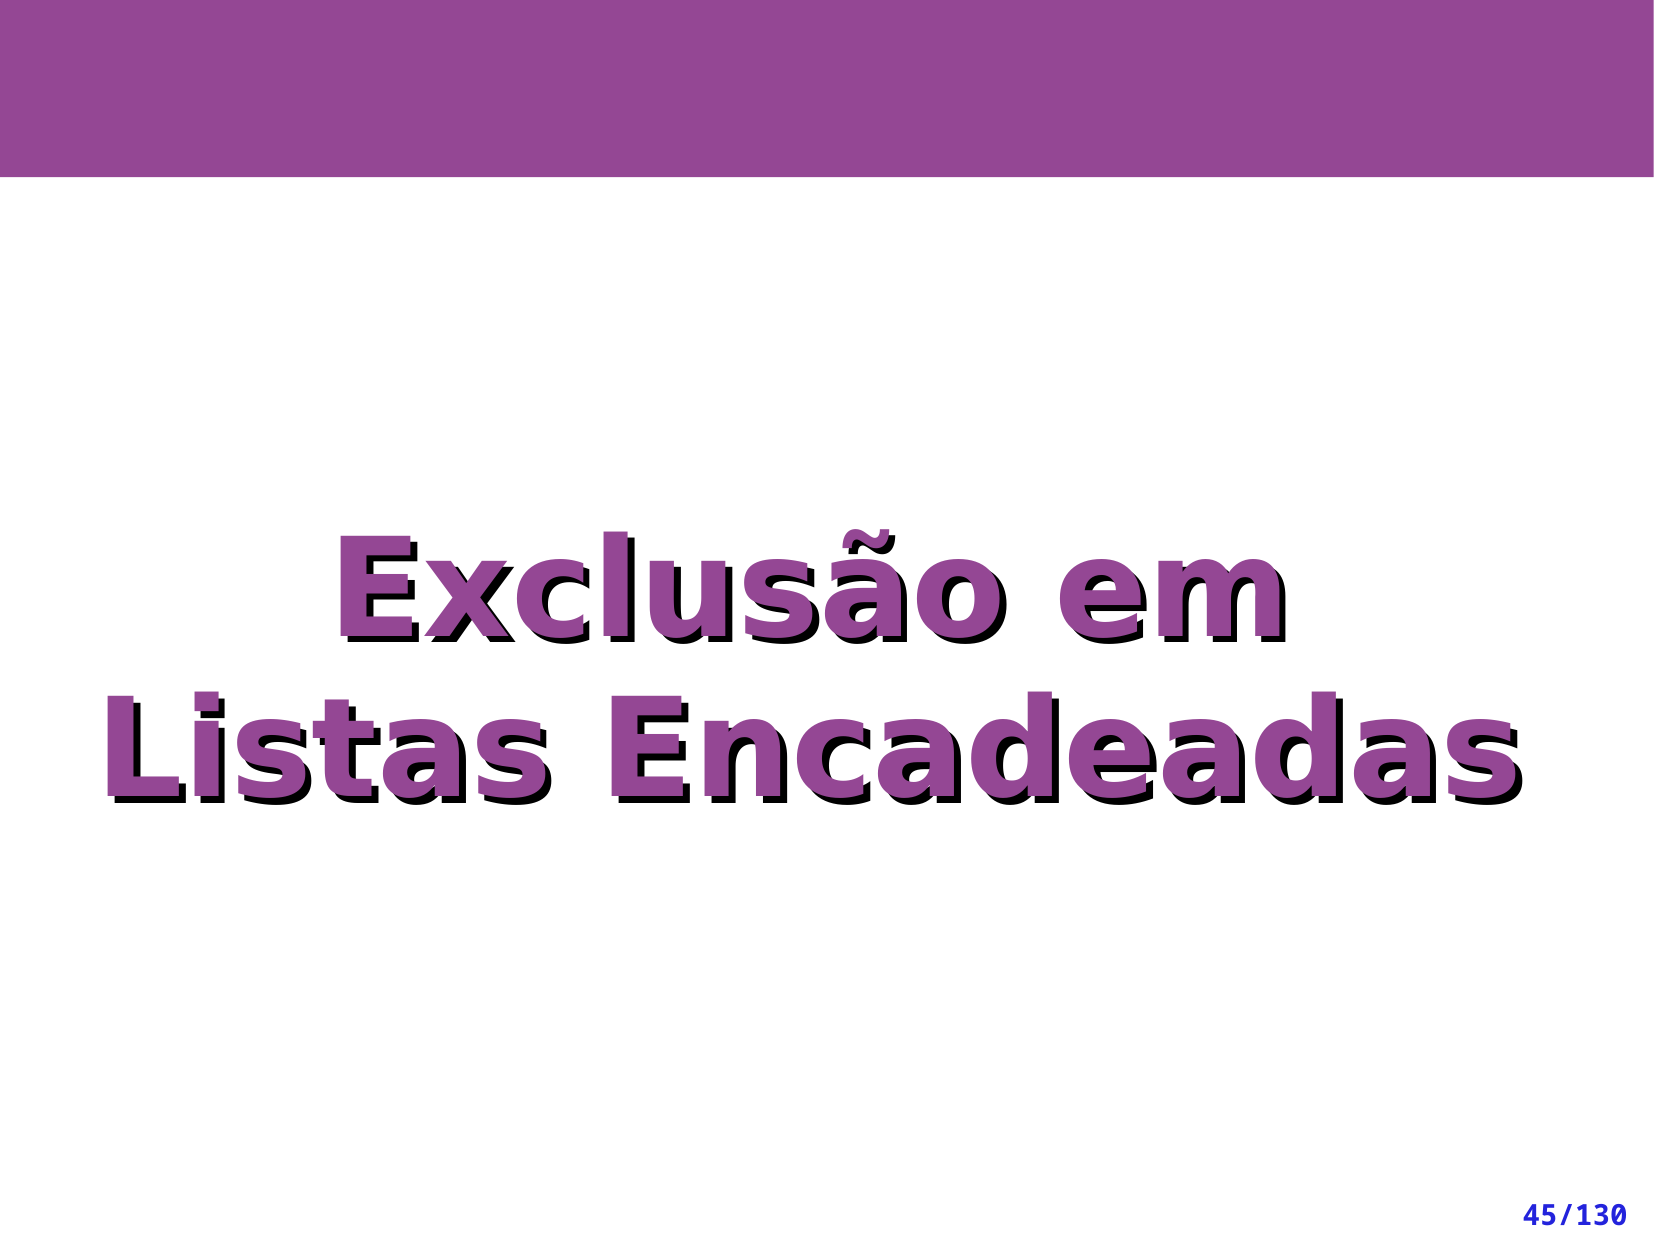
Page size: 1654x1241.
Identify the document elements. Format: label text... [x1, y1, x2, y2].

text_box Exclusão em Listas Encadeadas [80, 501, 1539, 837]
